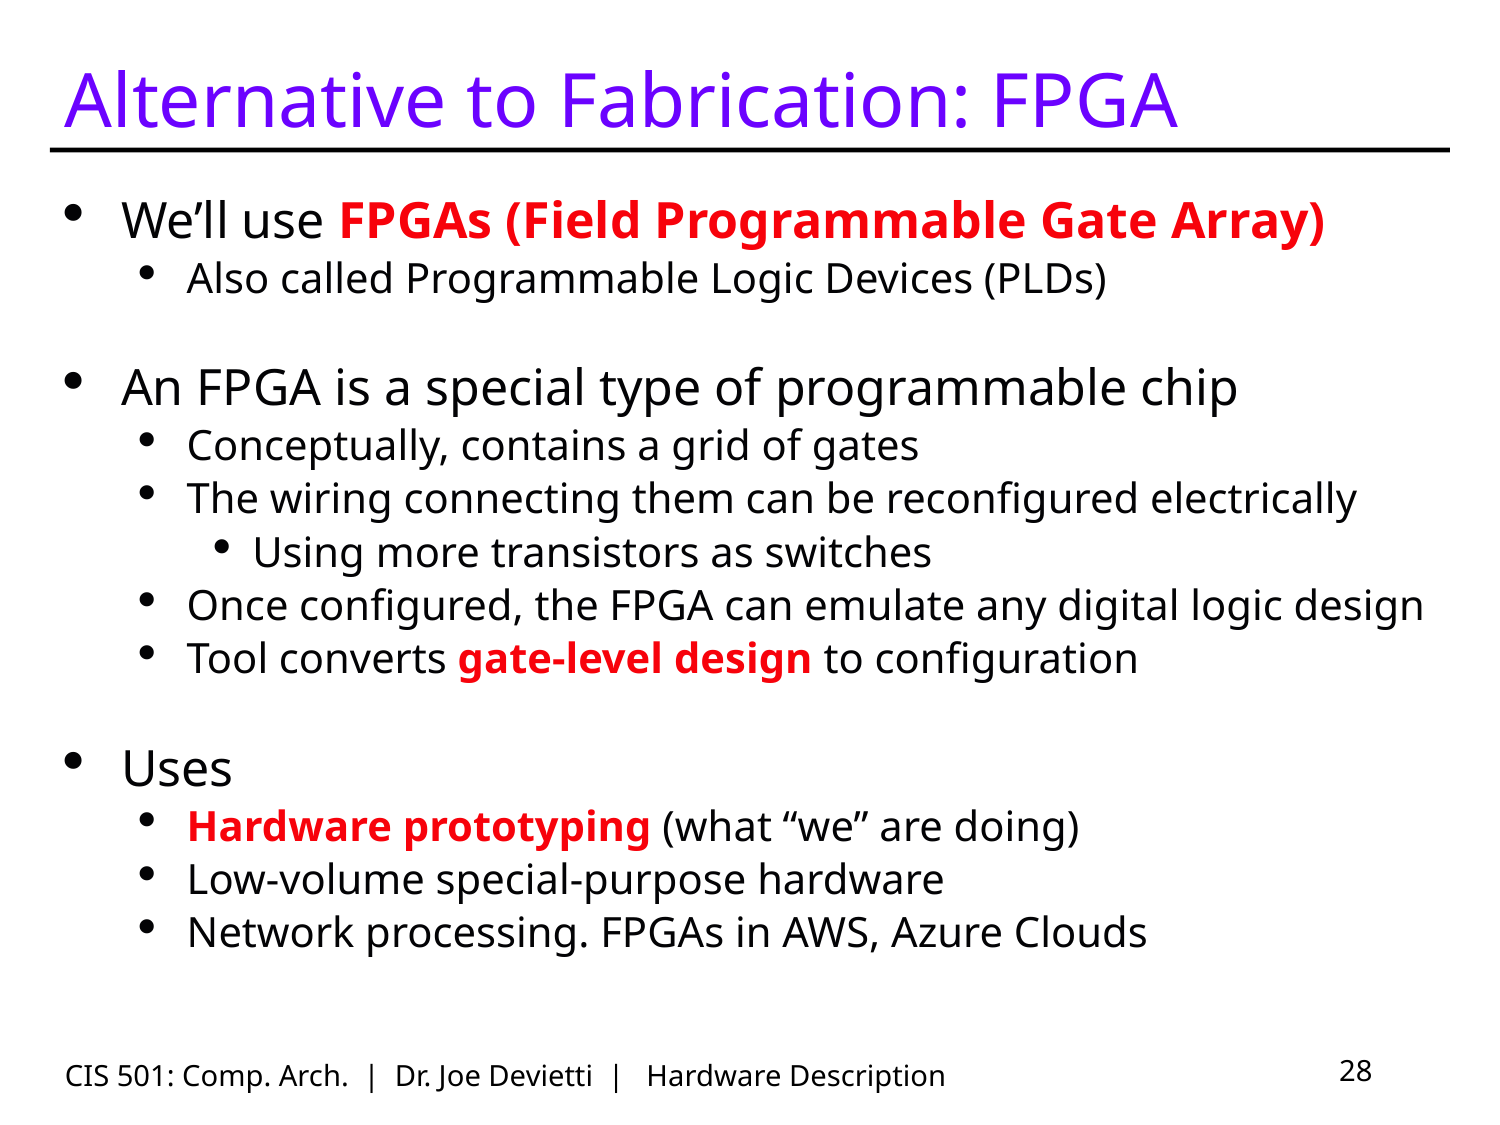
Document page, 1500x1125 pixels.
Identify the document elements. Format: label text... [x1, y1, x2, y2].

text_box We’ll use FPGAs (Field Programmable Gate Array) Also called Programmable Logic Devices (PLDs) An FPGA is a special type of programmable chip Conceptually, contains a grid of gates The wiring connecting them can be reconfigured electrically Using more transistors as switches Once configured, the FPGA can emulate any digital logic design Tool converts gate-level design to configuration Uses Hardware prototyping (what “we” are doing) Low-volume special-purpose hardware Network processing. FPGAs in AWS, Azure Clouds [49, 187, 1450, 1025]
text_box Alternative to Fabrication: FPGA [49, 37, 1375, 150]
text_box <number> [1074, 1049, 1388, 1100]
text_box CIS 501: Comp. Arch. | Dr. Joe Devietti | Hardware Description [49, 1049, 988, 1100]
